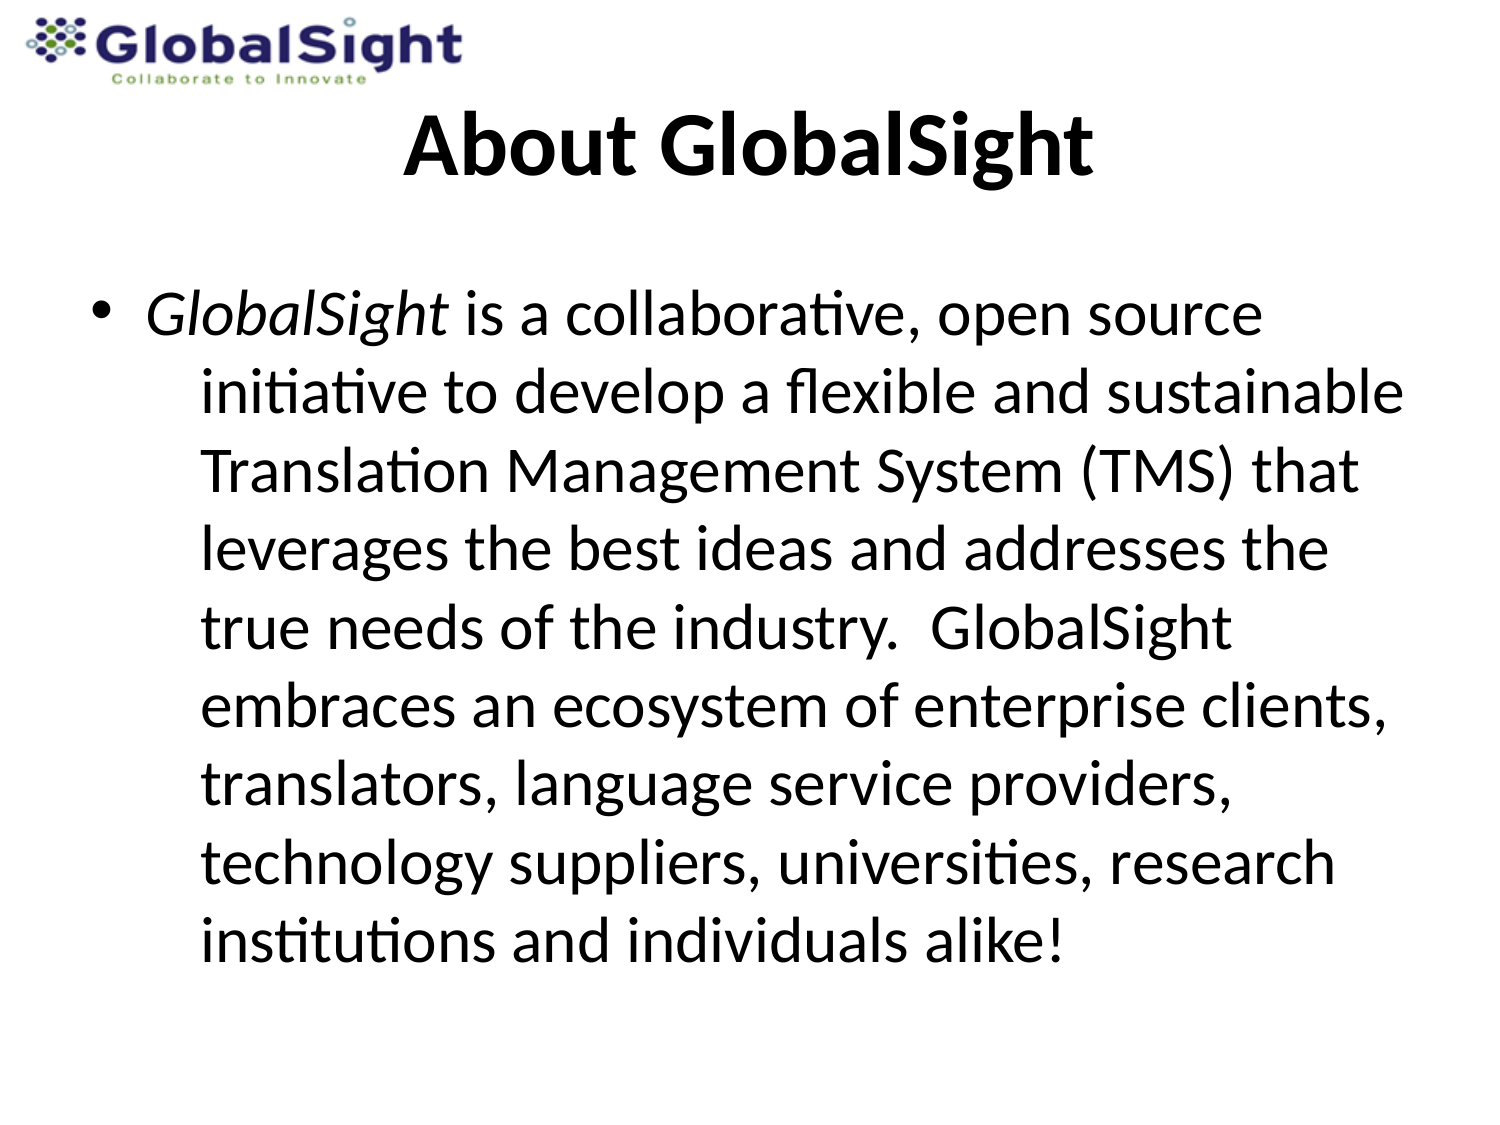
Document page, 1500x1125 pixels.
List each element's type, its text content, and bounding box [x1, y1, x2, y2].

picture [0, 0, 482, 104]
list GlobalSight is a collaborative, open source initiative to develop a flexible and sustainable Translation Management System (TMS) that leverages the best ideas and addresses the true needs of the industry. GlobalSight embraces an ecosystem of enterprise clients, translators, language service providers, technology suppliers, universities, research institutions and individuals alike! [75, 262, 1426, 1005]
title About GlobalSight [75, 45, 1426, 233]
